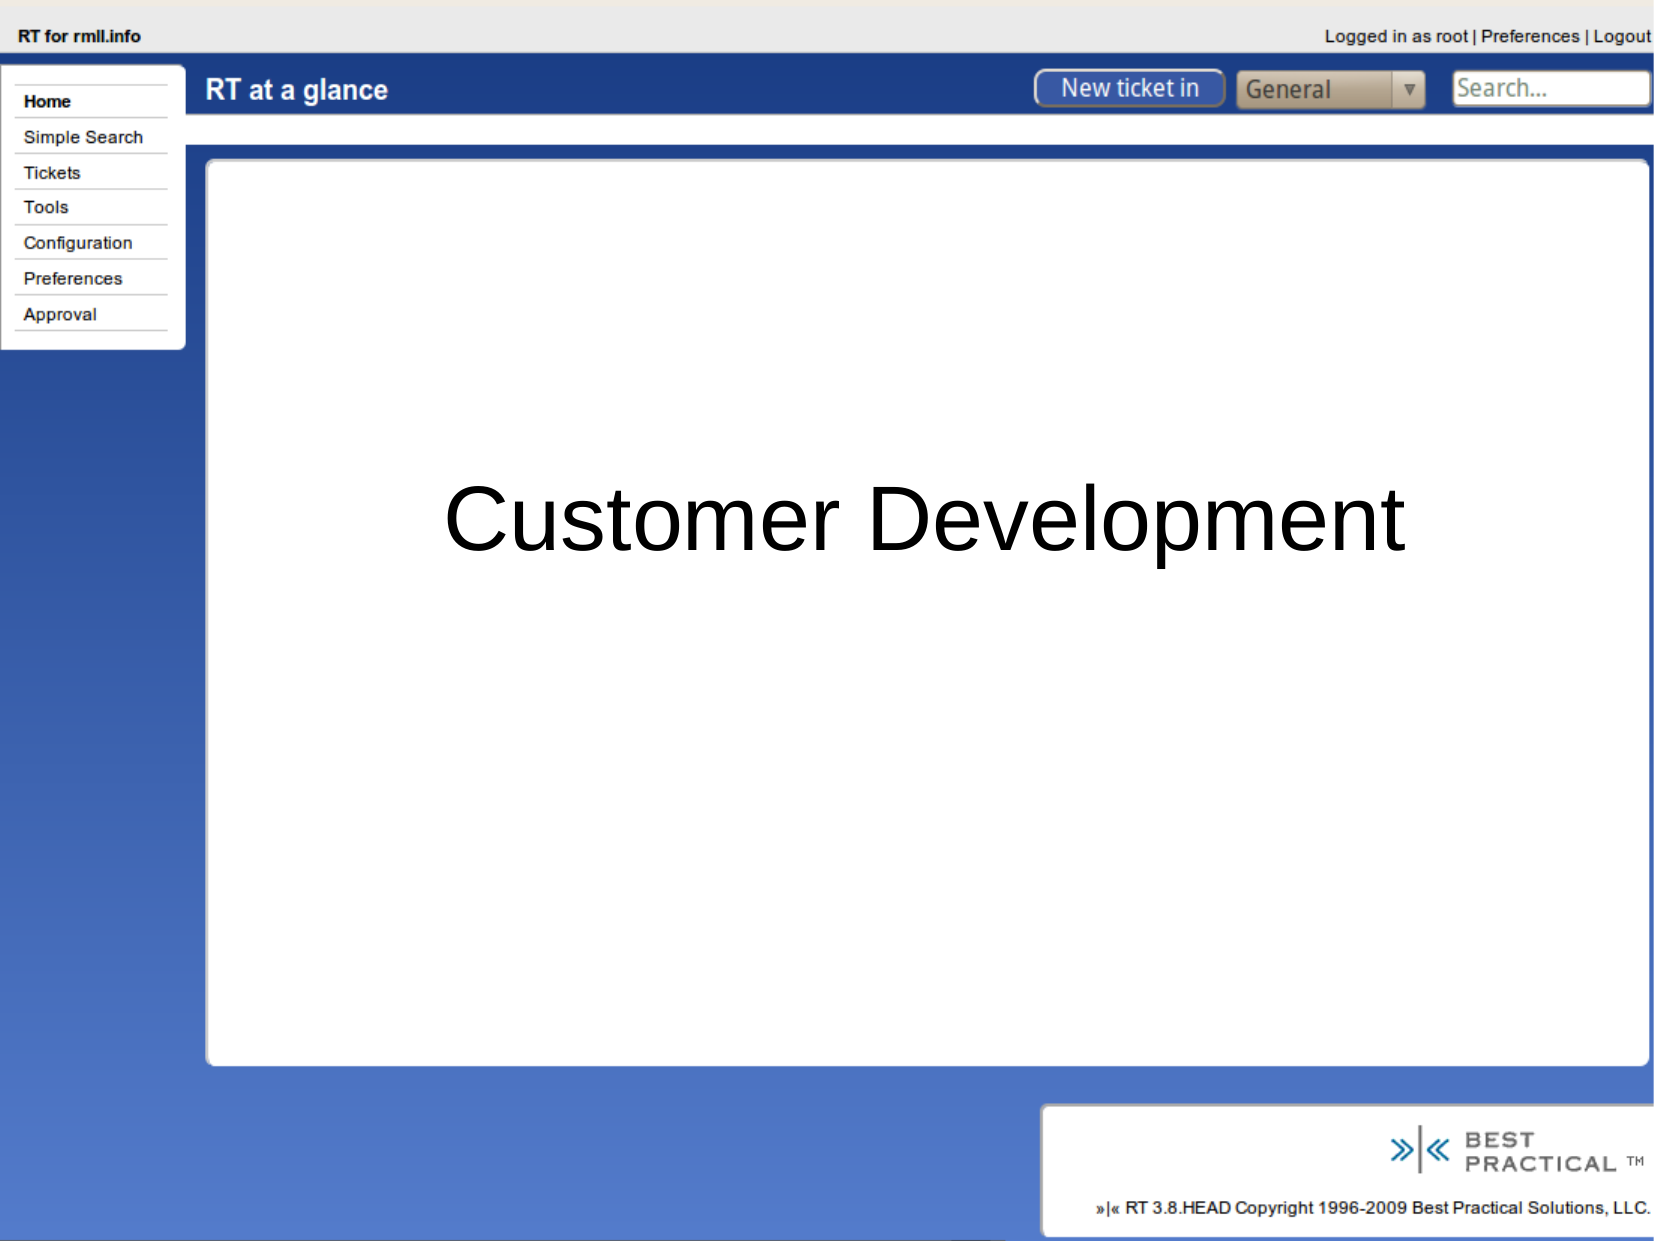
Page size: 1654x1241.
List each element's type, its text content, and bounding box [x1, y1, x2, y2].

title Customer Development [280, 428, 1571, 609]
picture [468, 0, 1654, 1241]
